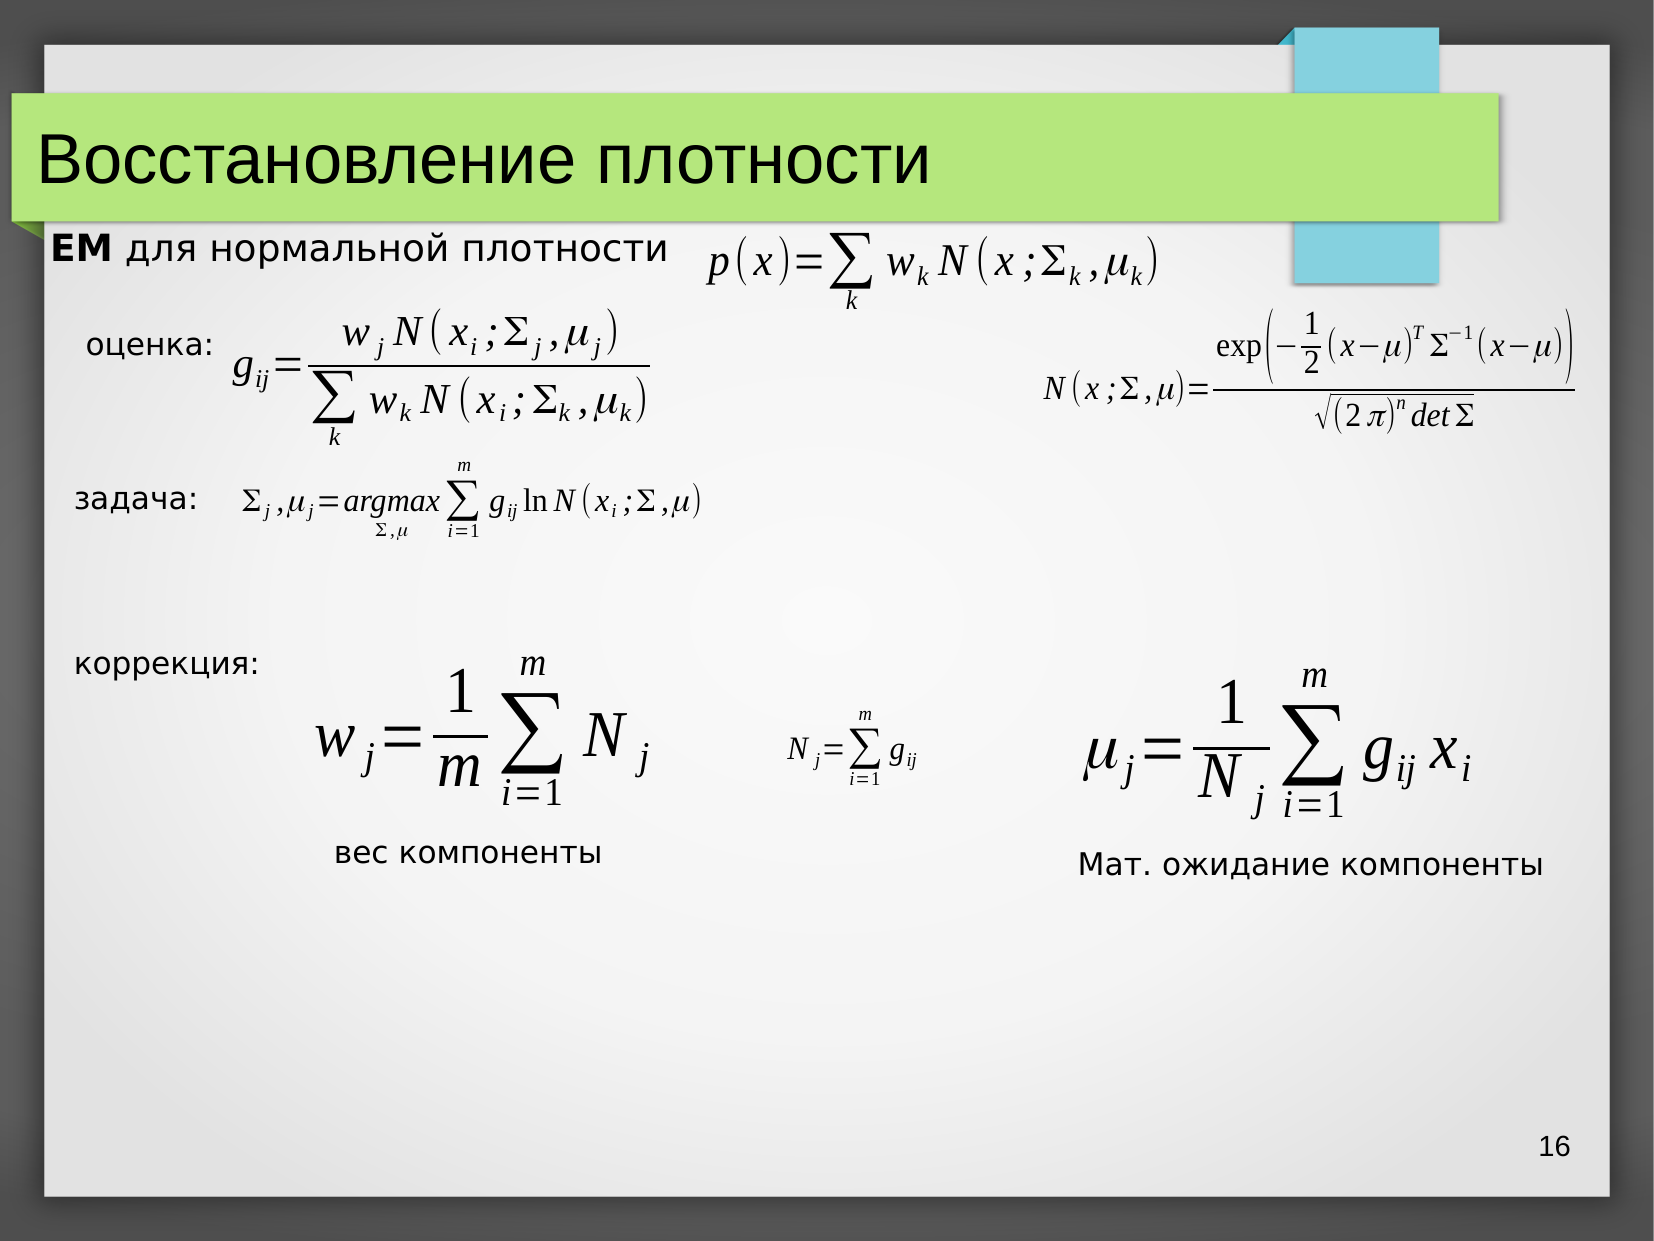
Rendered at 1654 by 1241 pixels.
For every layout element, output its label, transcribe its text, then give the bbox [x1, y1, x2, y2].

text_box оценка: [70, 318, 224, 378]
chart [1074, 661, 1478, 830]
text_box вес компоненты [318, 826, 662, 886]
chart [779, 706, 924, 792]
text_box EM для нормальной плотности [35, 219, 1170, 296]
text_box Мат. ожидание компоненты [1062, 838, 1571, 910]
chart [224, 307, 659, 454]
text_box задача: [59, 473, 225, 532]
picture [0, 0, 1654, 1241]
chart [696, 229, 1583, 438]
title Восстановление плотности [35, 118, 1489, 200]
chart [307, 649, 657, 818]
text_box коррекция: [59, 637, 284, 697]
chart [234, 458, 709, 544]
